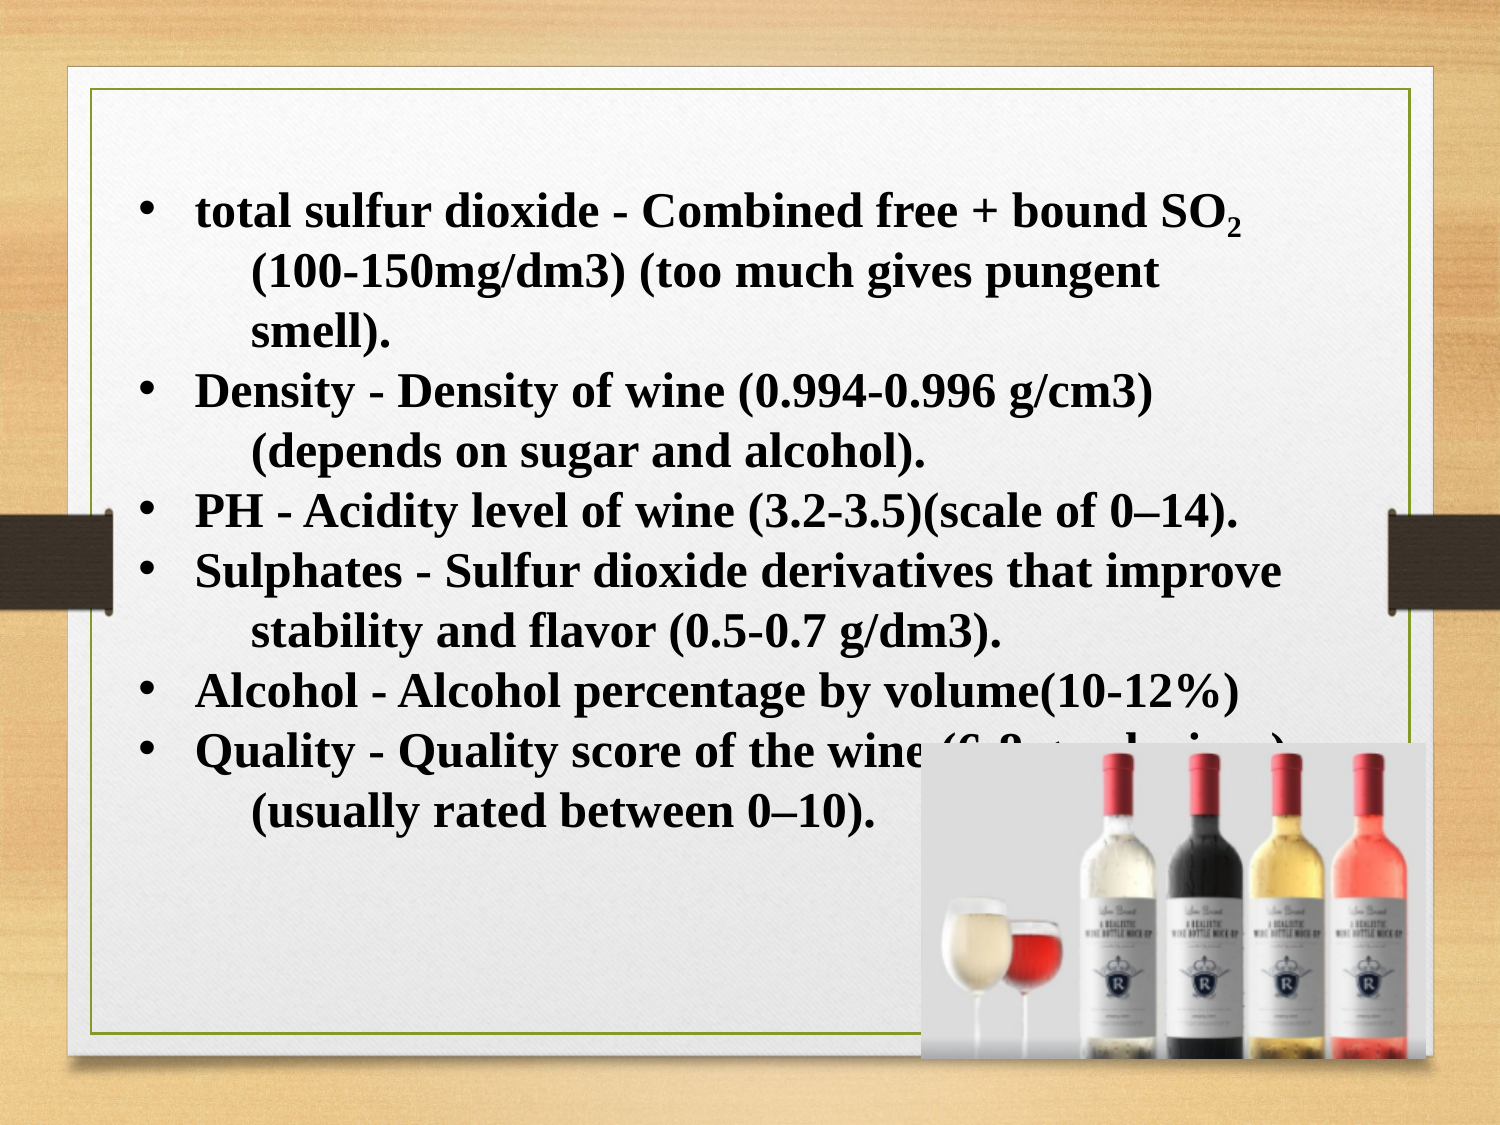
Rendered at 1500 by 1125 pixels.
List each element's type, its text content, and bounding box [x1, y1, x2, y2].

picture [0, 0, 1500, 1125]
text_box total sulfur dioxide - Combined free + bound SO₂ (100-150mg/dm3) (too much gives pungent smell). Density - Density of wine (0.994-0.996 g/cm3)(depends on sugar and alcohol). PH - Acidity level of wine (3.2-3.5)(scale of 0–14). Sulphates - Sulfur dioxide derivatives that improve stability and flavor (0.5-0.7 g/dm3). Alcohol - Alcohol percentage by volume(10-12%) Quality - Quality score of the wine (6-8 good wines)(usually rated between 0–10). [123, 170, 1329, 792]
